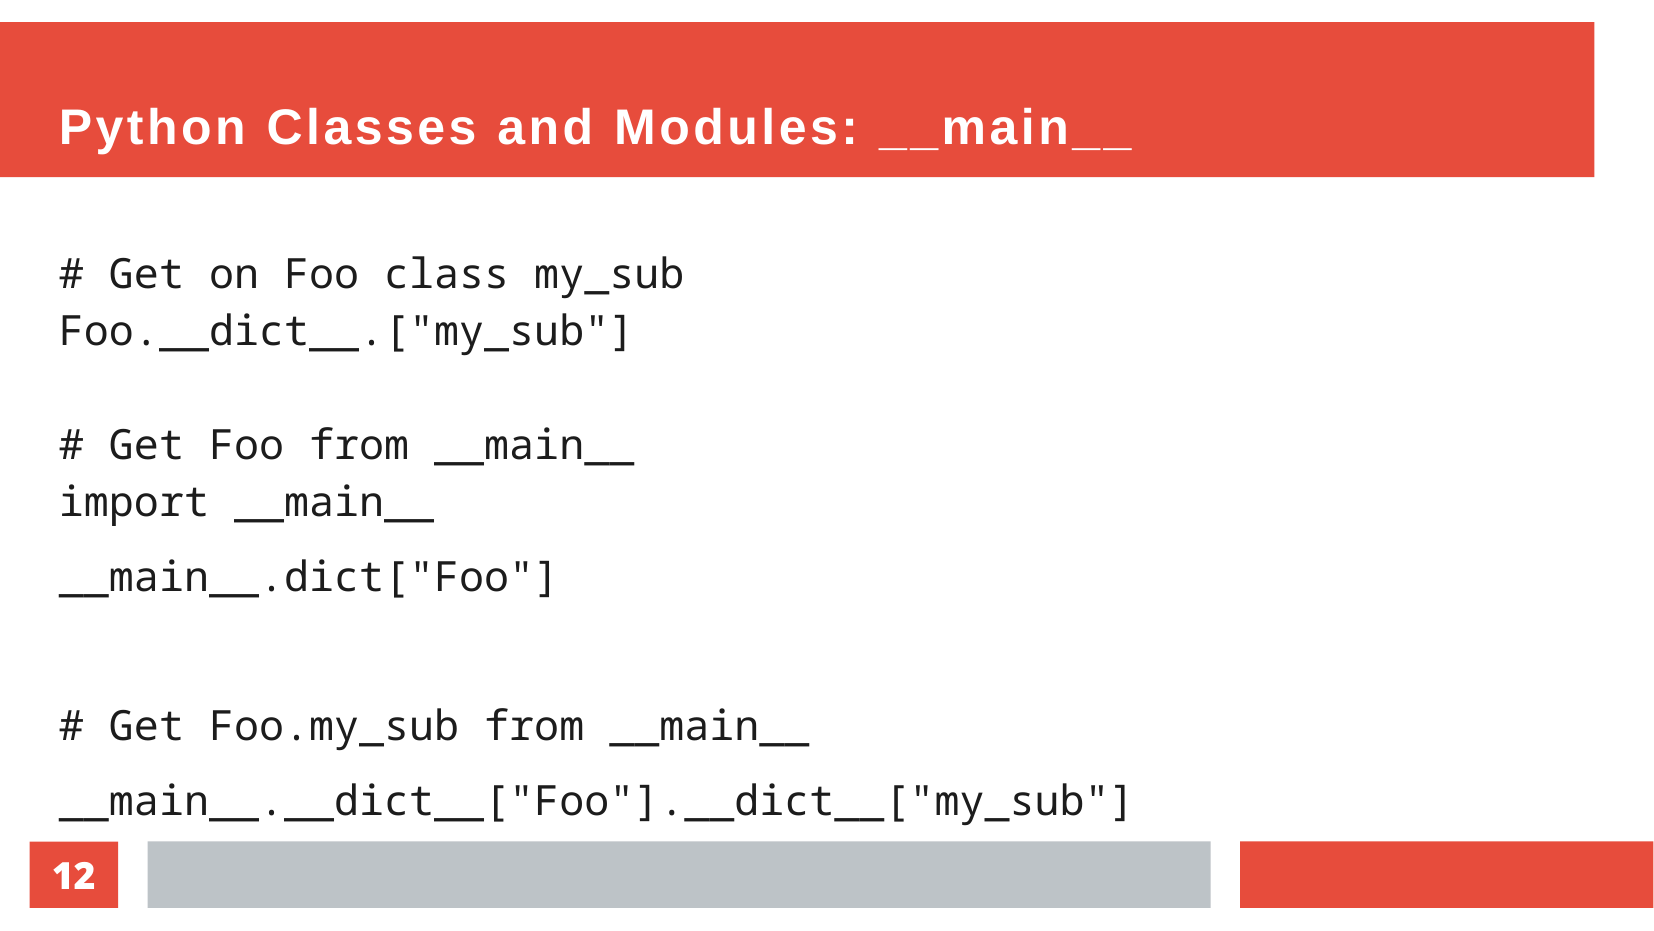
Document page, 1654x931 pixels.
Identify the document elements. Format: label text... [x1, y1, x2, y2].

subtitle # Get on Foo class my_sub Foo.__dict__.["my_sub"] # Get Foo from __main__ import __main__ __main__.dict["Foo"] # Get Foo.my_sub from __main__ __main__.__dict__["Foo"].__dict__["my_sub"] [59, 243, 1565, 820]
title Python Classes and Modules: __main__ [59, 44, 1595, 156]
